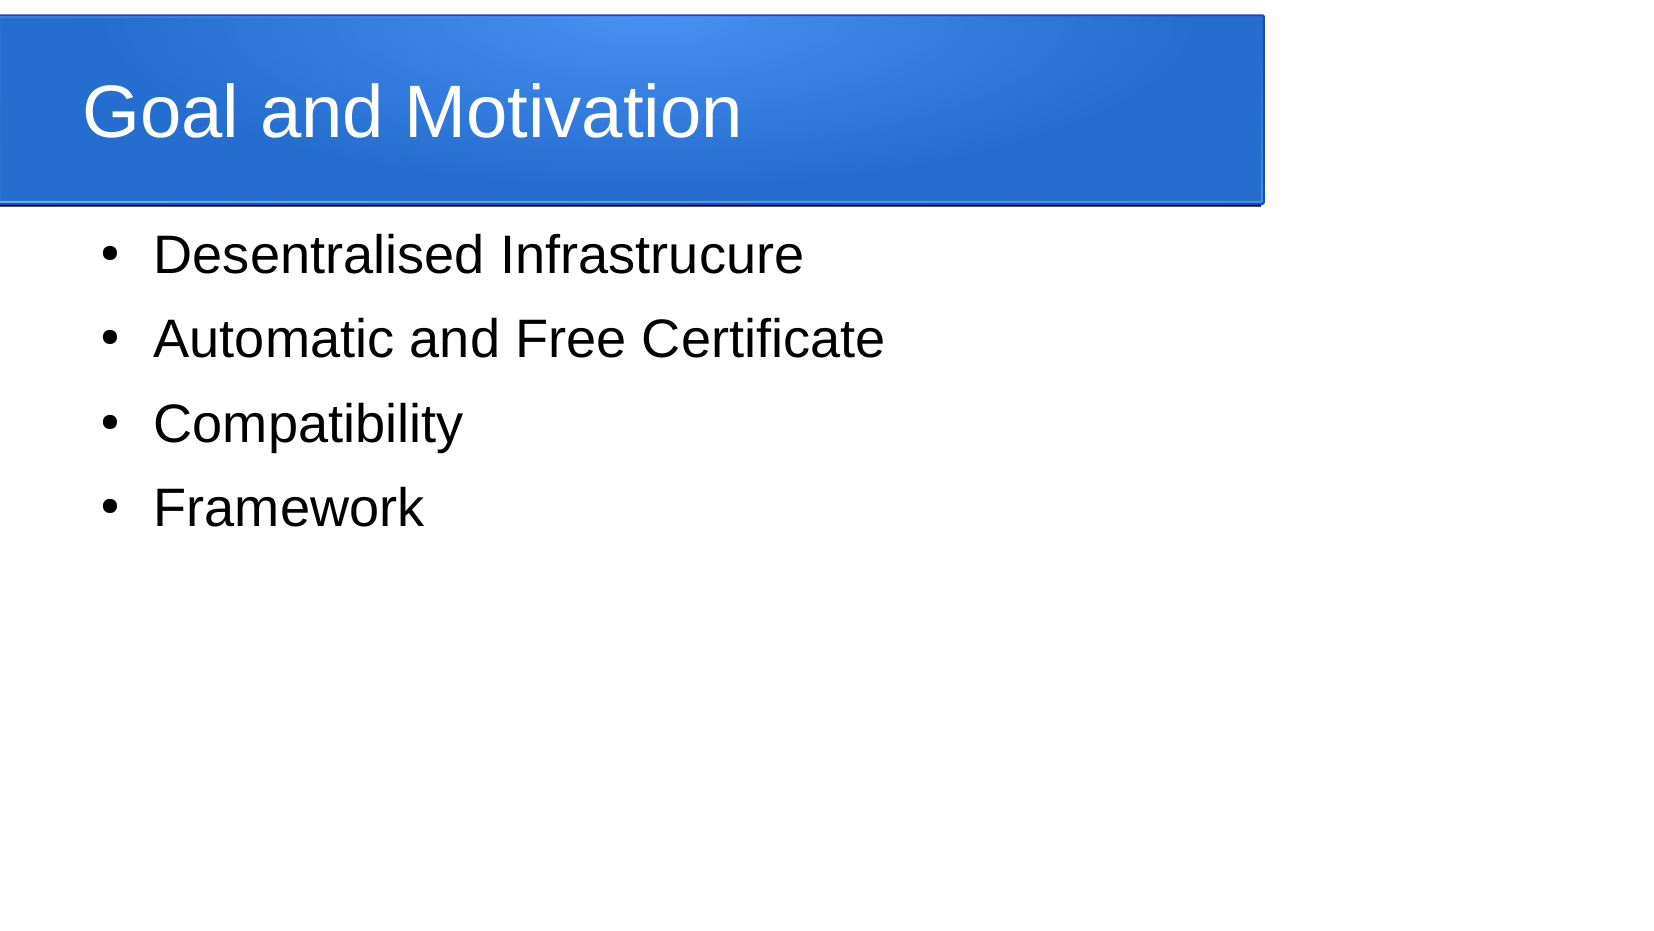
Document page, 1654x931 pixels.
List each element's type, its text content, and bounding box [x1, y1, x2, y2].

list Desentralised Infrastrucure Automatic and Free Certificate Compatibility Framework [82, 224, 1571, 764]
title Goal and Motivation [82, 35, 1235, 189]
